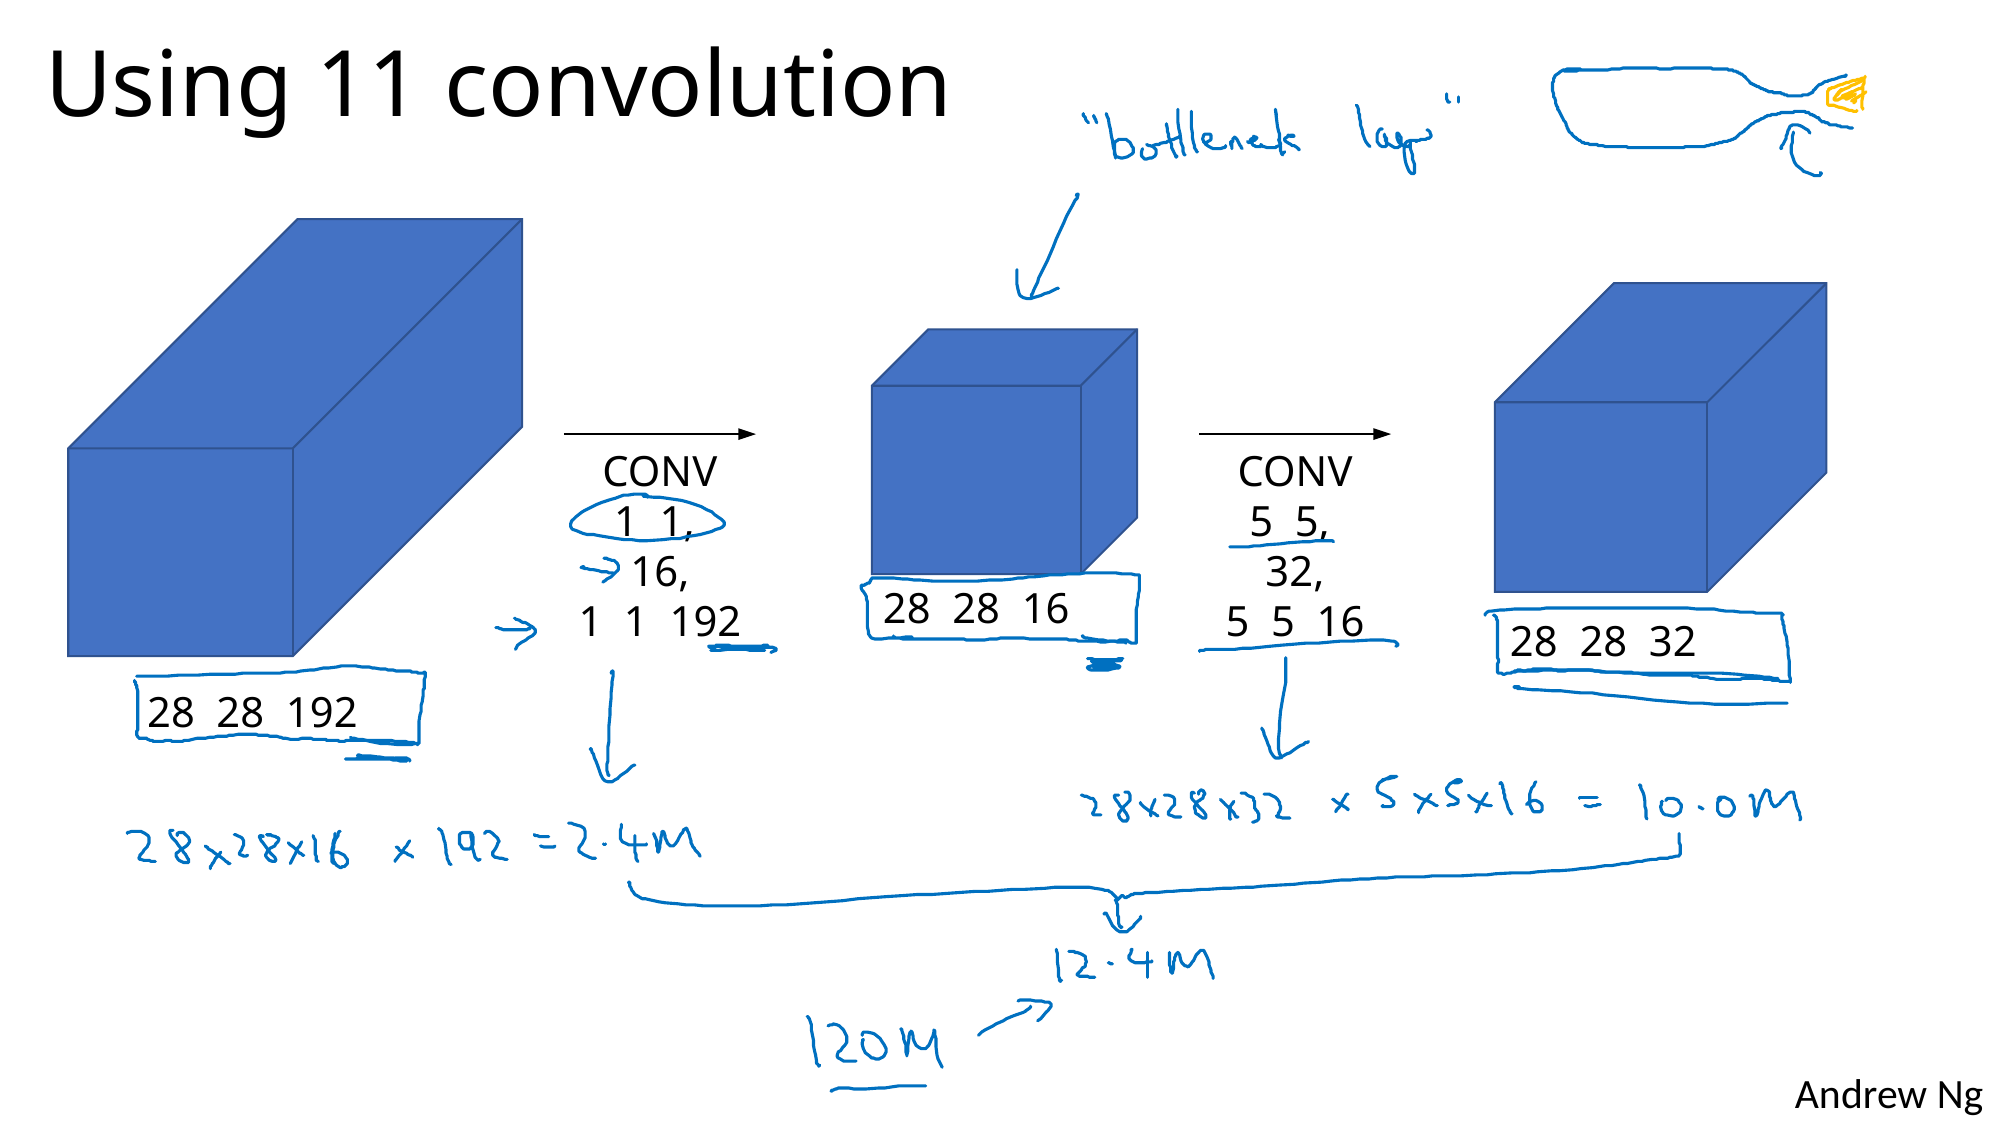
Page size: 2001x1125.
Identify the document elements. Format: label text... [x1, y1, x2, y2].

picture [123, 64, 1869, 1095]
text_box [68, 393, 123, 656]
title Using 11 convolution [30, 29, 2000, 248]
